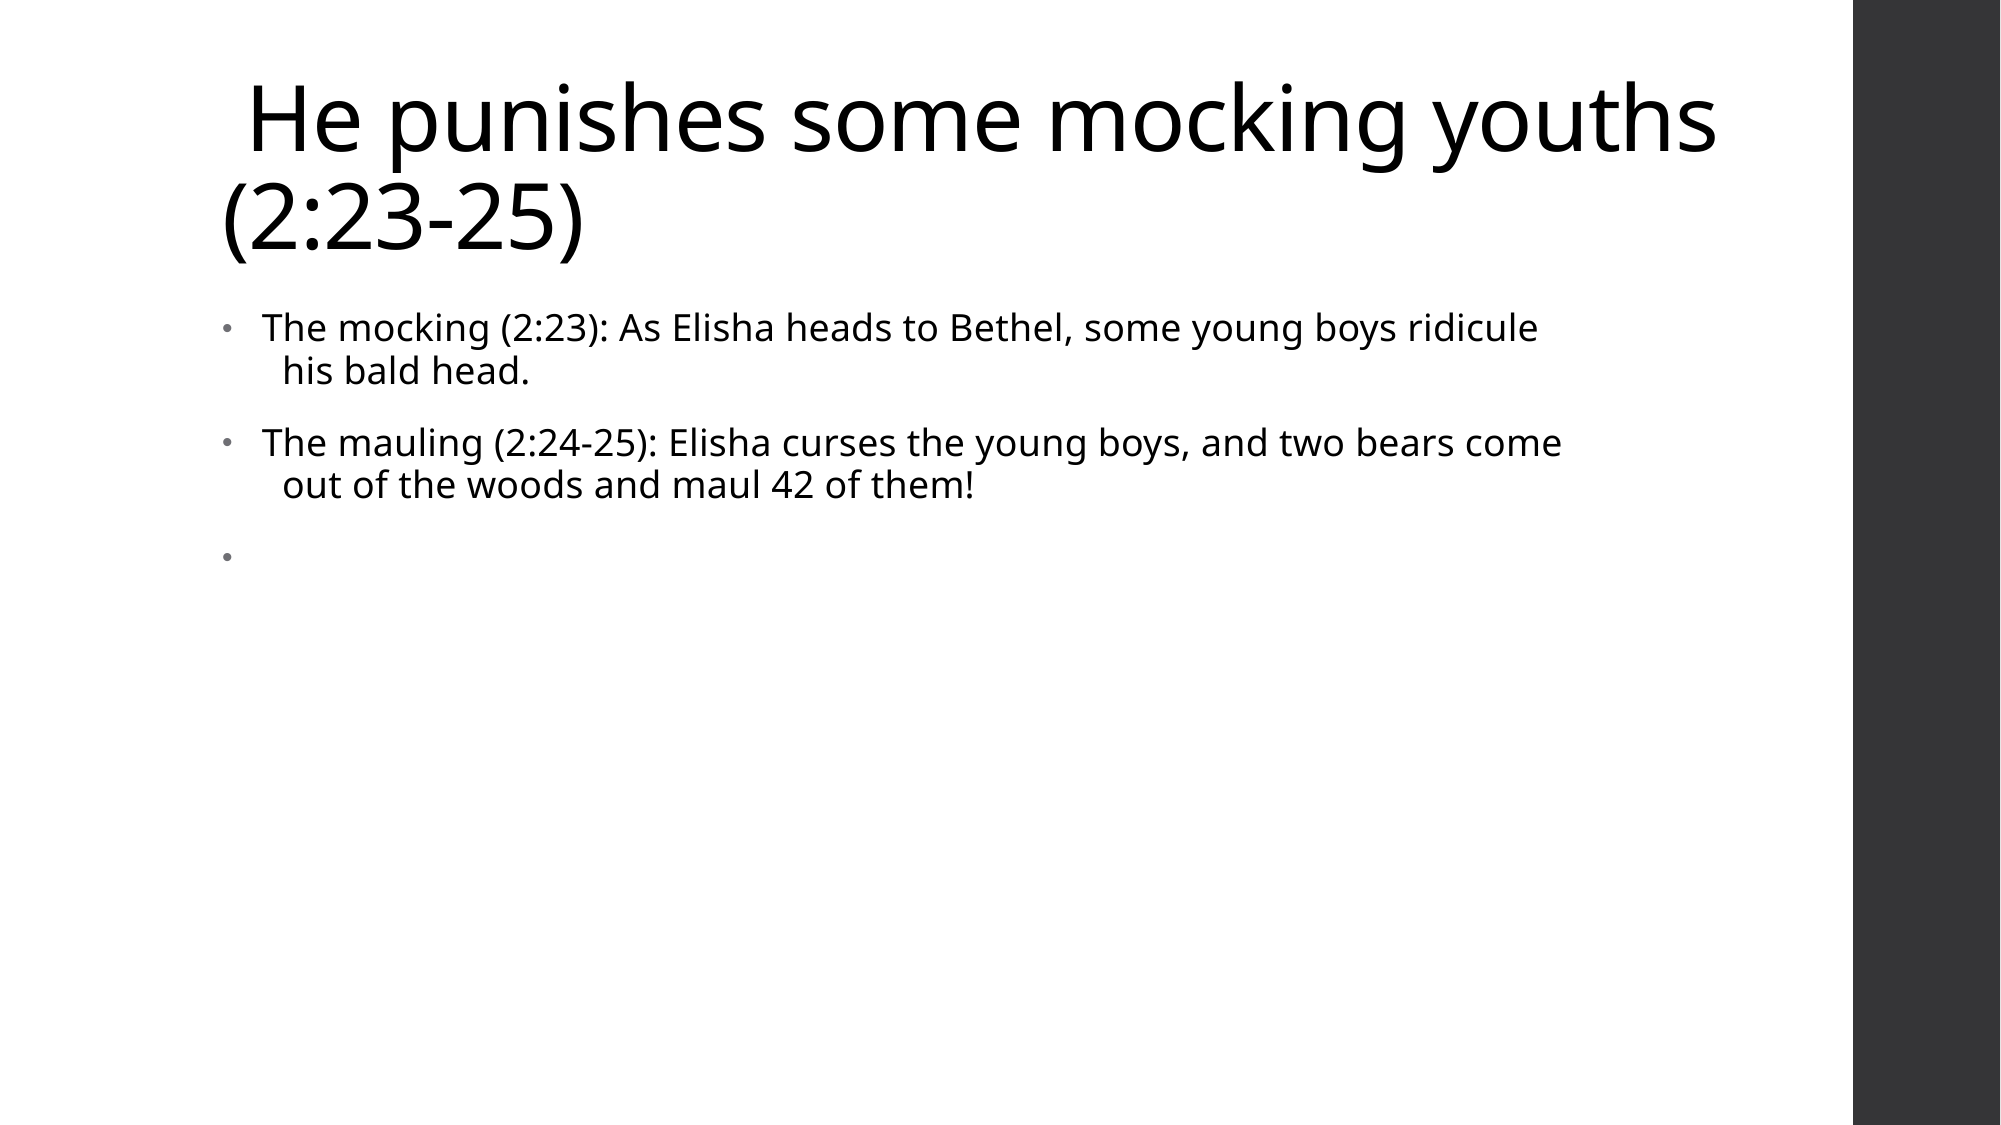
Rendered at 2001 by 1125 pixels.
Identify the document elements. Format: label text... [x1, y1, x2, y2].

list The mocking (2:23): As Elisha heads to Bethel, some young boys ridicule his bald head. The mauling (2:24-25): Elisha curses the young boys, and two bears come out of the woods and maul 42 of them! [206, 299, 1617, 1014]
title He punishes some mocking youths (2:23-25) [206, 60, 1797, 278]
